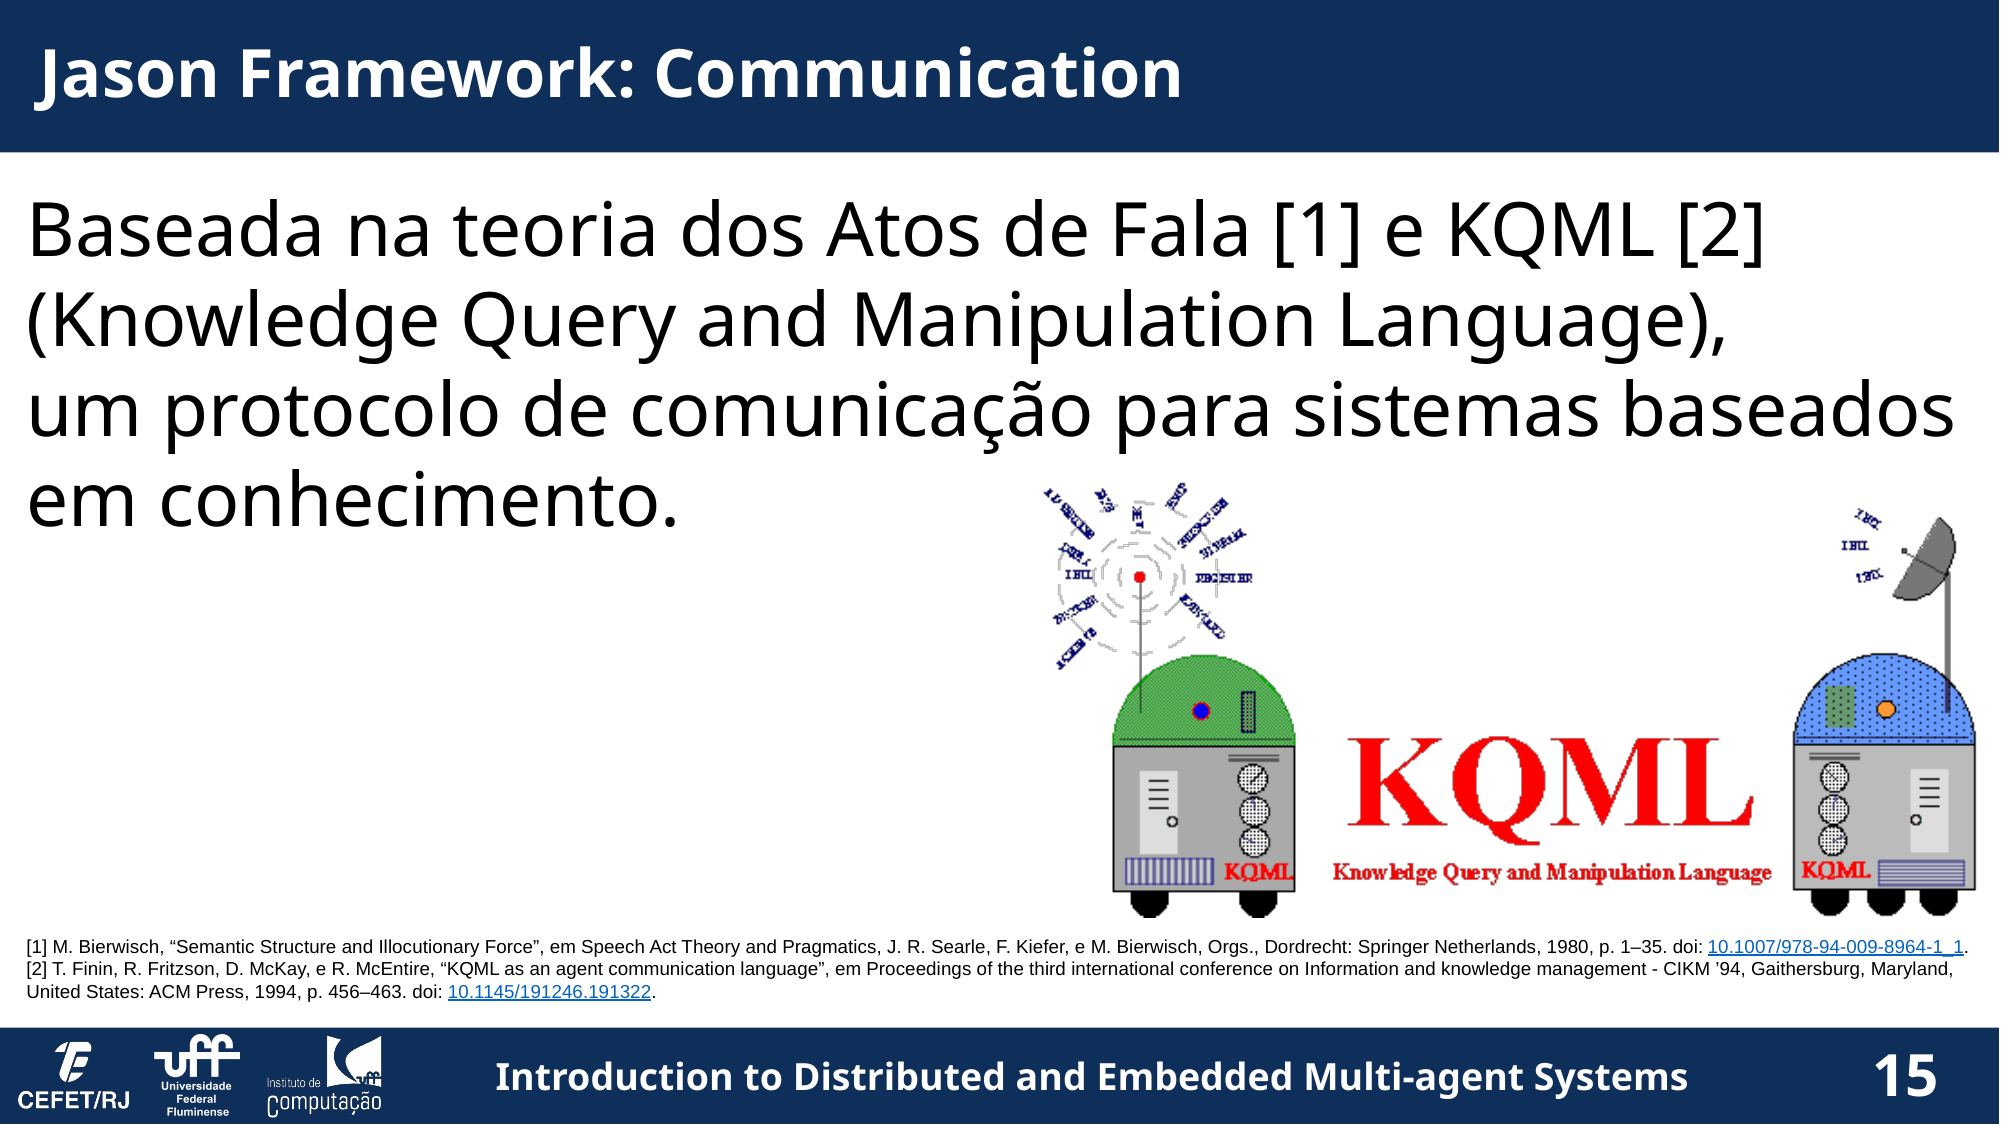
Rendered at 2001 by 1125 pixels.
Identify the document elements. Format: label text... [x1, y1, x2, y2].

picture [18, 1044, 129, 1125]
picture [1037, 478, 1978, 919]
text_box Baseada na teoria dos Atos de Fala [1] e KQML [2] (Knowledge Query and Manipulation Language), um protocolo de comunicação para sistemas baseados em conhecimento. [11, 174, 1978, 550]
text_box [1] M. Bierwisch, “Semantic Structure and Illocutionary Force”, em Speech Act Theory and Pragmatics, J. R. Searle, F. Kiefer, e M. Bierwisch, Orgs., Dordrecht: Springer Netherlands, 1980, p. 1–35. doi: 10.1007/978-94-009-8964-1_1. [2] T. Finin, R. Fritzson, D. McKay, e R. McEntire, “KQML as an agent communication language”, em Proceedings of the third international conference on Information and knowledge management - CIKM ’94, Gaithersburg, Maryland, United States: ACM Press, 1994, p. 456–463. doi: 10.1145/191246.191322. [11, 927, 1994, 1044]
picture [153, 1044, 241, 1121]
text_box Jason Framework: Communication [25, 23, 1999, 119]
picture [265, 1044, 383, 1118]
